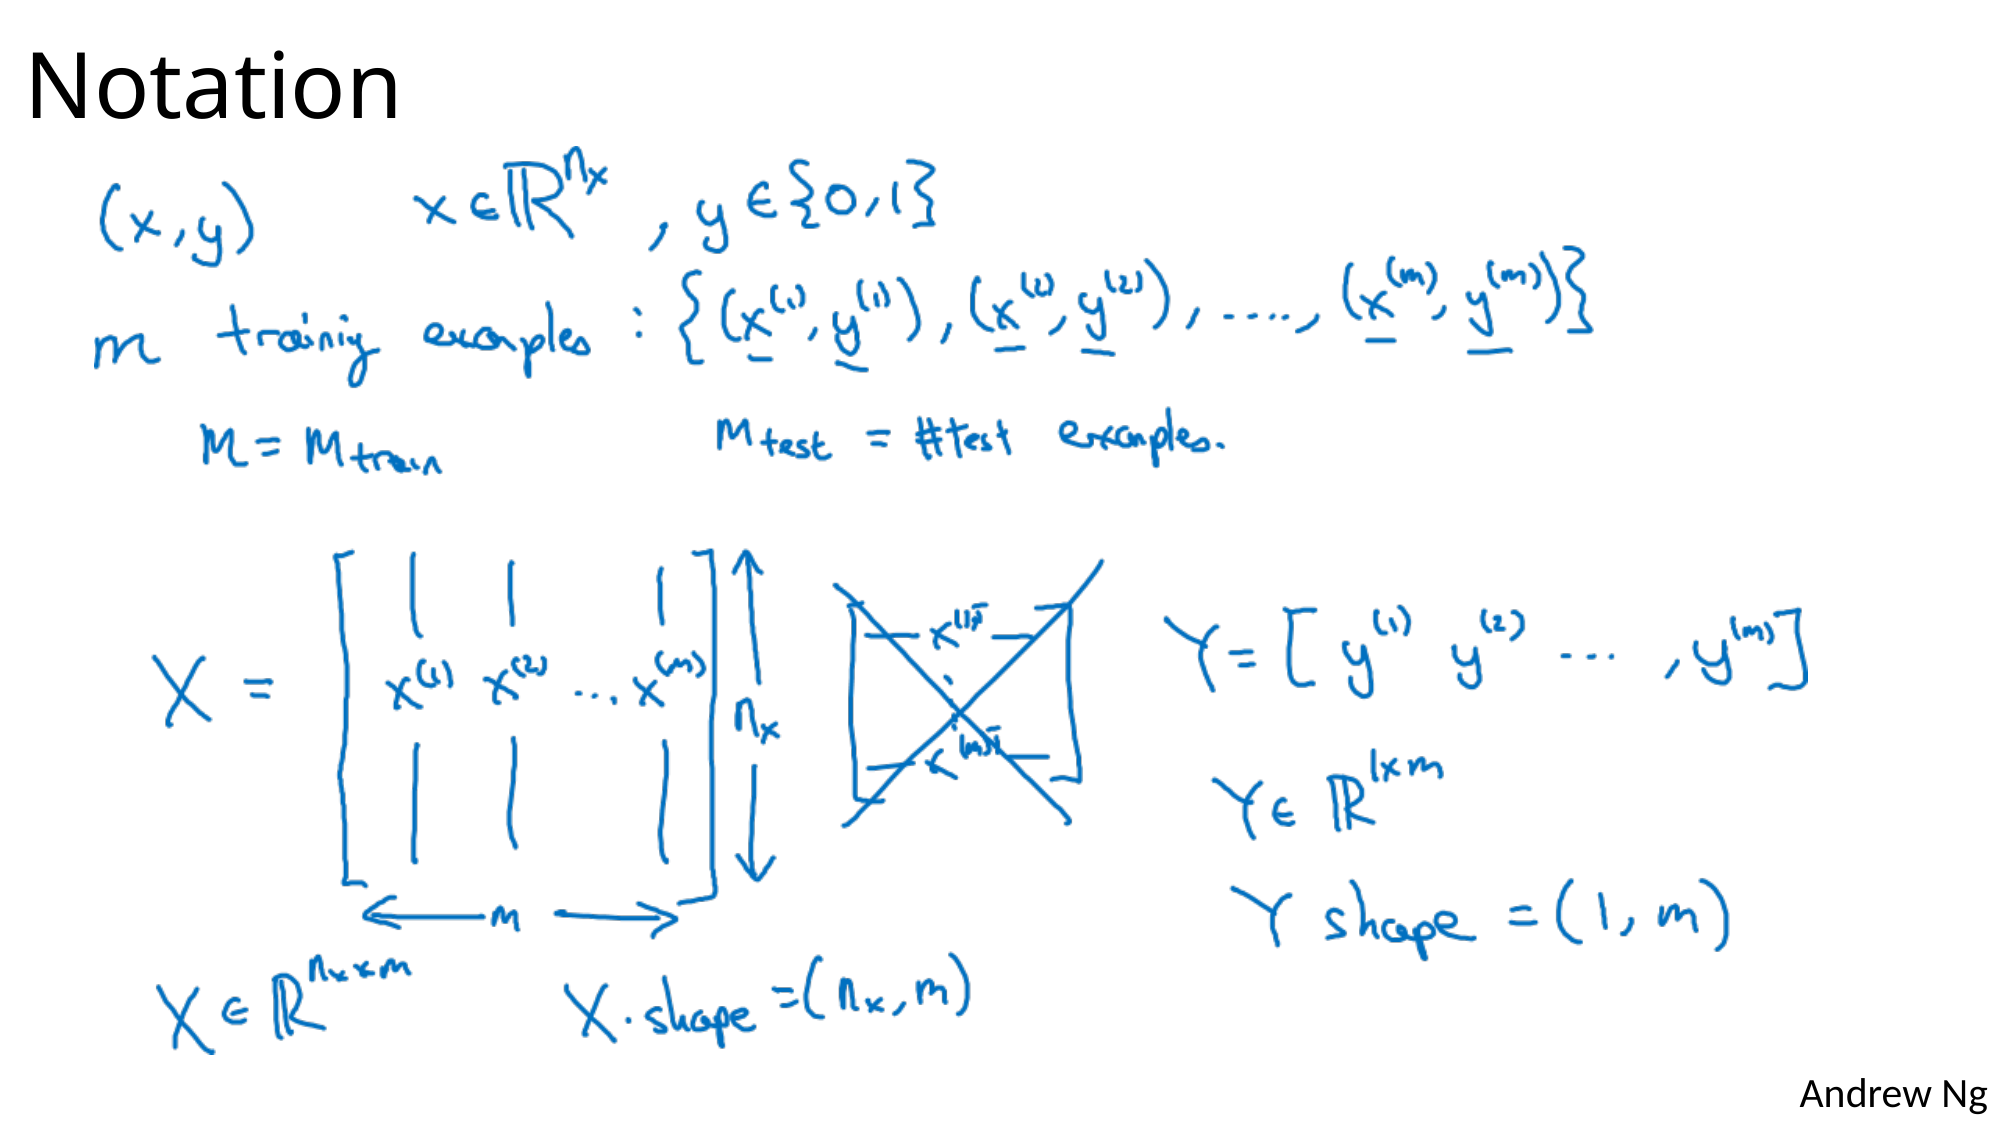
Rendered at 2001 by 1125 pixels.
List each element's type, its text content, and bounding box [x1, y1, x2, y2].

picture [94, 146, 1808, 1055]
title Notation [9, 0, 1735, 198]
